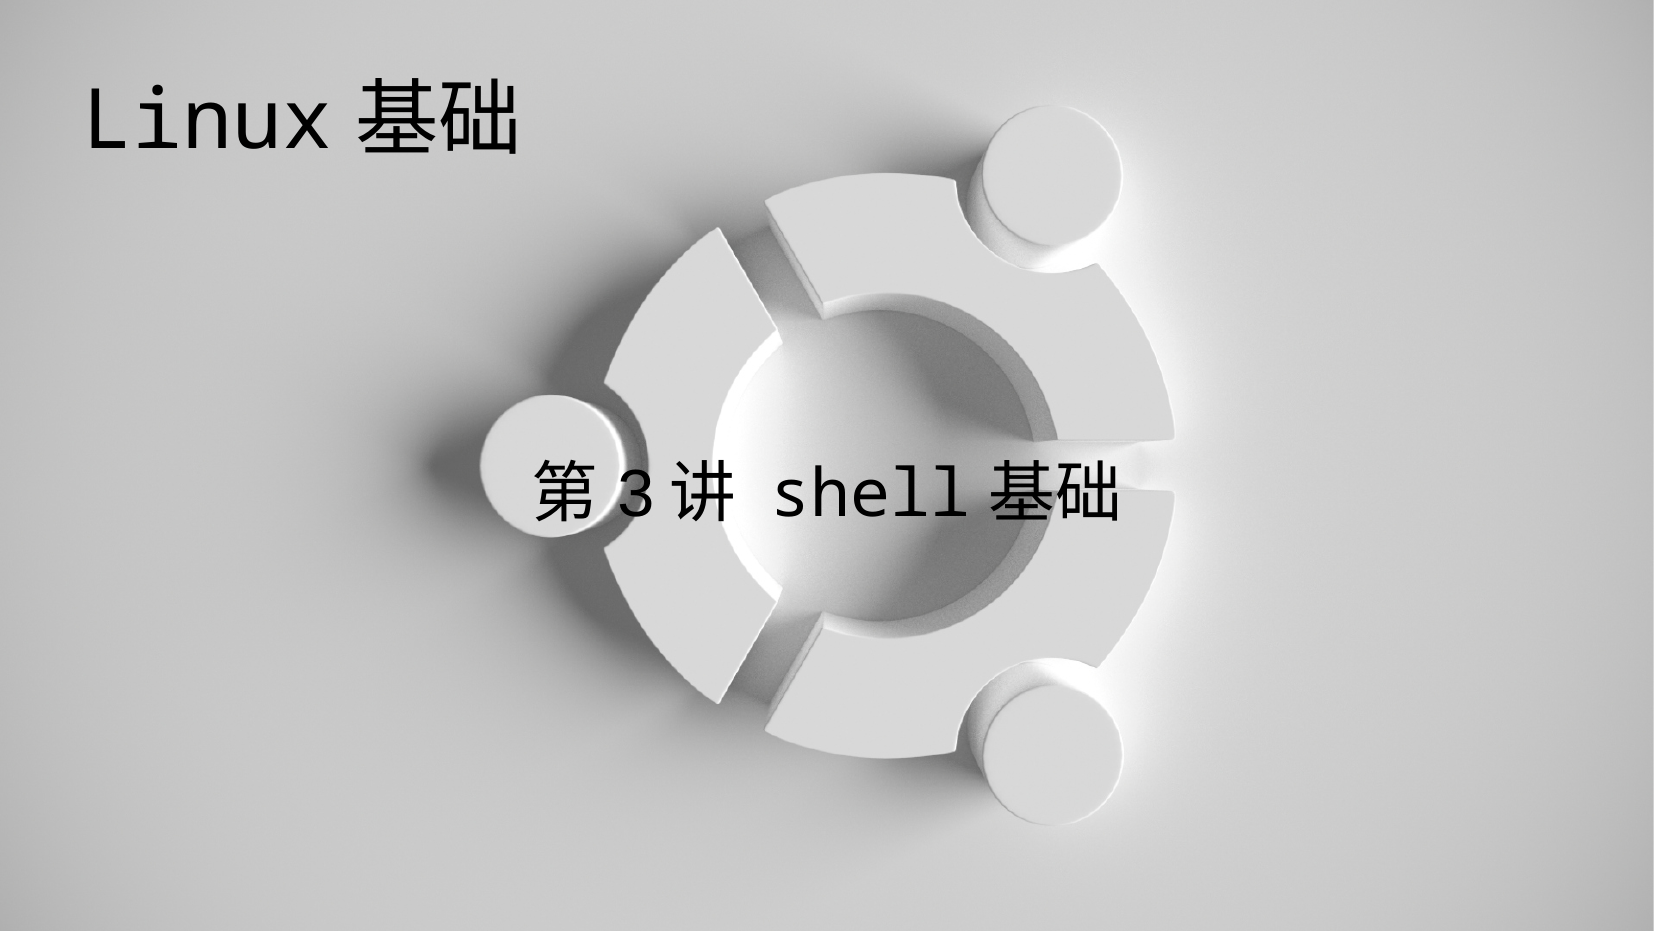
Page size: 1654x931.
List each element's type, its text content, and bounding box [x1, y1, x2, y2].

title Linux基础 [82, 37, 1571, 189]
subtitle 第3讲 shell基础 [82, 217, 1571, 758]
picture [0, 0, 1654, 931]
